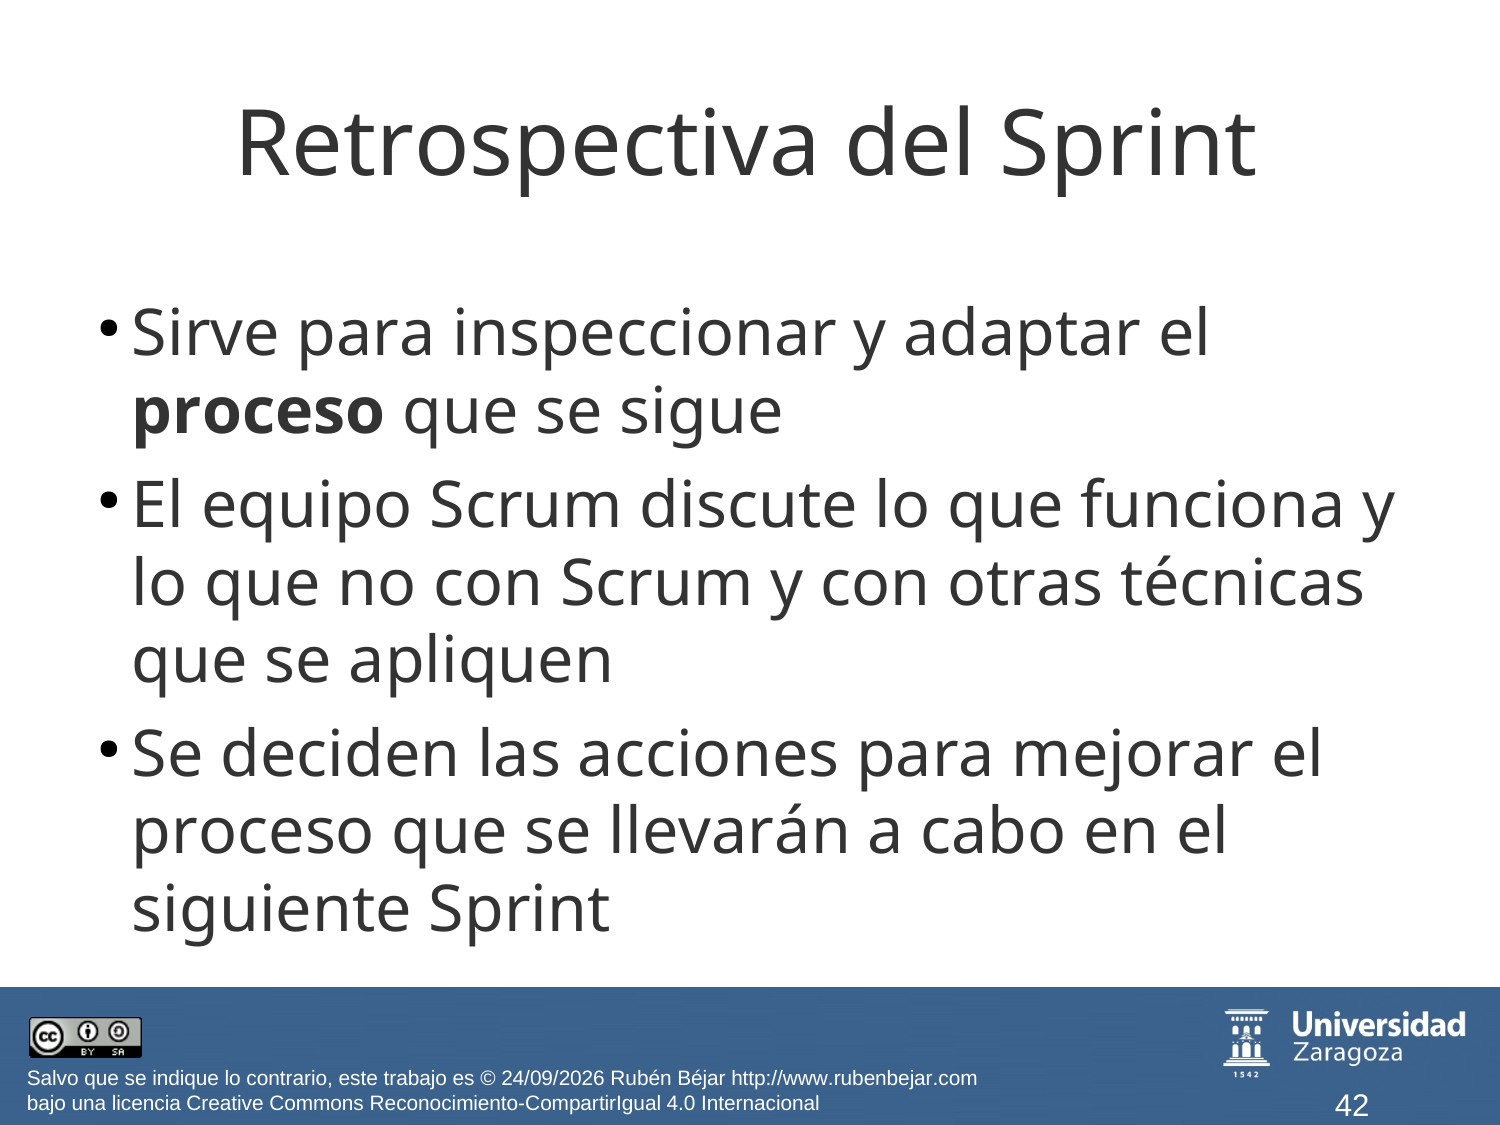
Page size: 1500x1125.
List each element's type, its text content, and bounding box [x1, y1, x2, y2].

picture [0, 987, 1500, 1125]
list Sirve para inspeccionar y adaptar el proceso que se sigue El equipo Scrum discute lo que funciona y lo que no con Scrum y con otras técnicas que se apliquen Se deciden las acciones para mejorar el proceso que se llevarán a cabo en el siguiente Sprint [82, 283, 1418, 957]
title Retrospectiva del Sprint [74, 21, 1420, 257]
